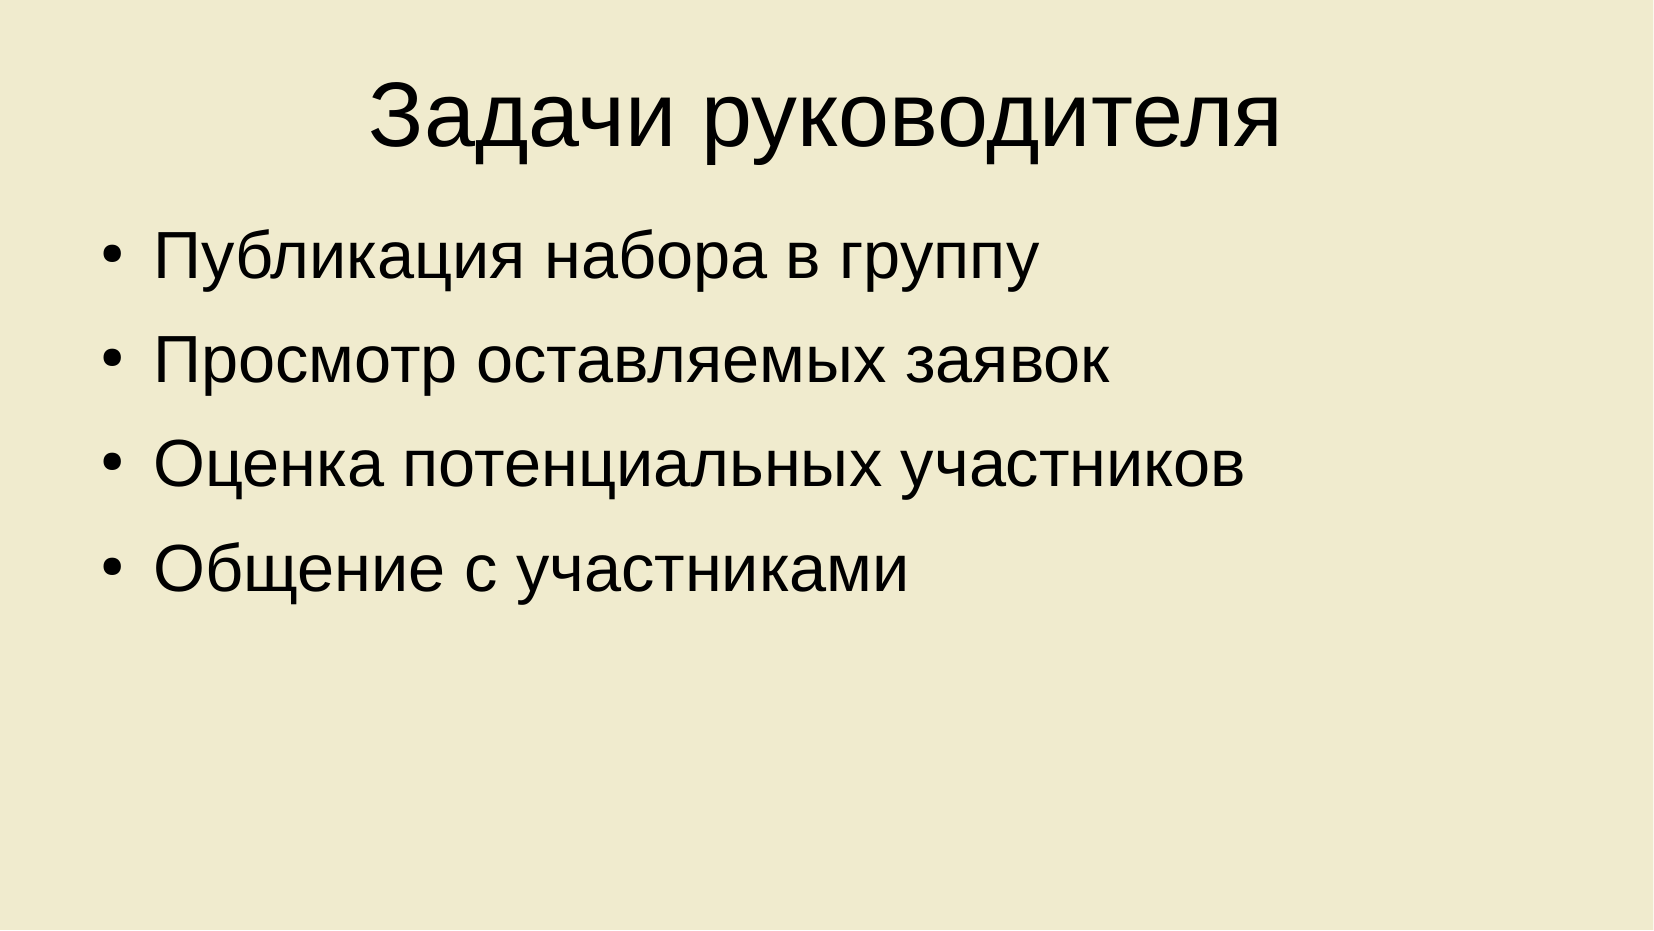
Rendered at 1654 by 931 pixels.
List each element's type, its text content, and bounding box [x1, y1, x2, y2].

list Публикация набора в группу Просмотр оставляемых заявок Оценка потенциальных участников Общение с участниками [82, 217, 1571, 758]
title Задачи руководителя [82, 37, 1571, 193]
